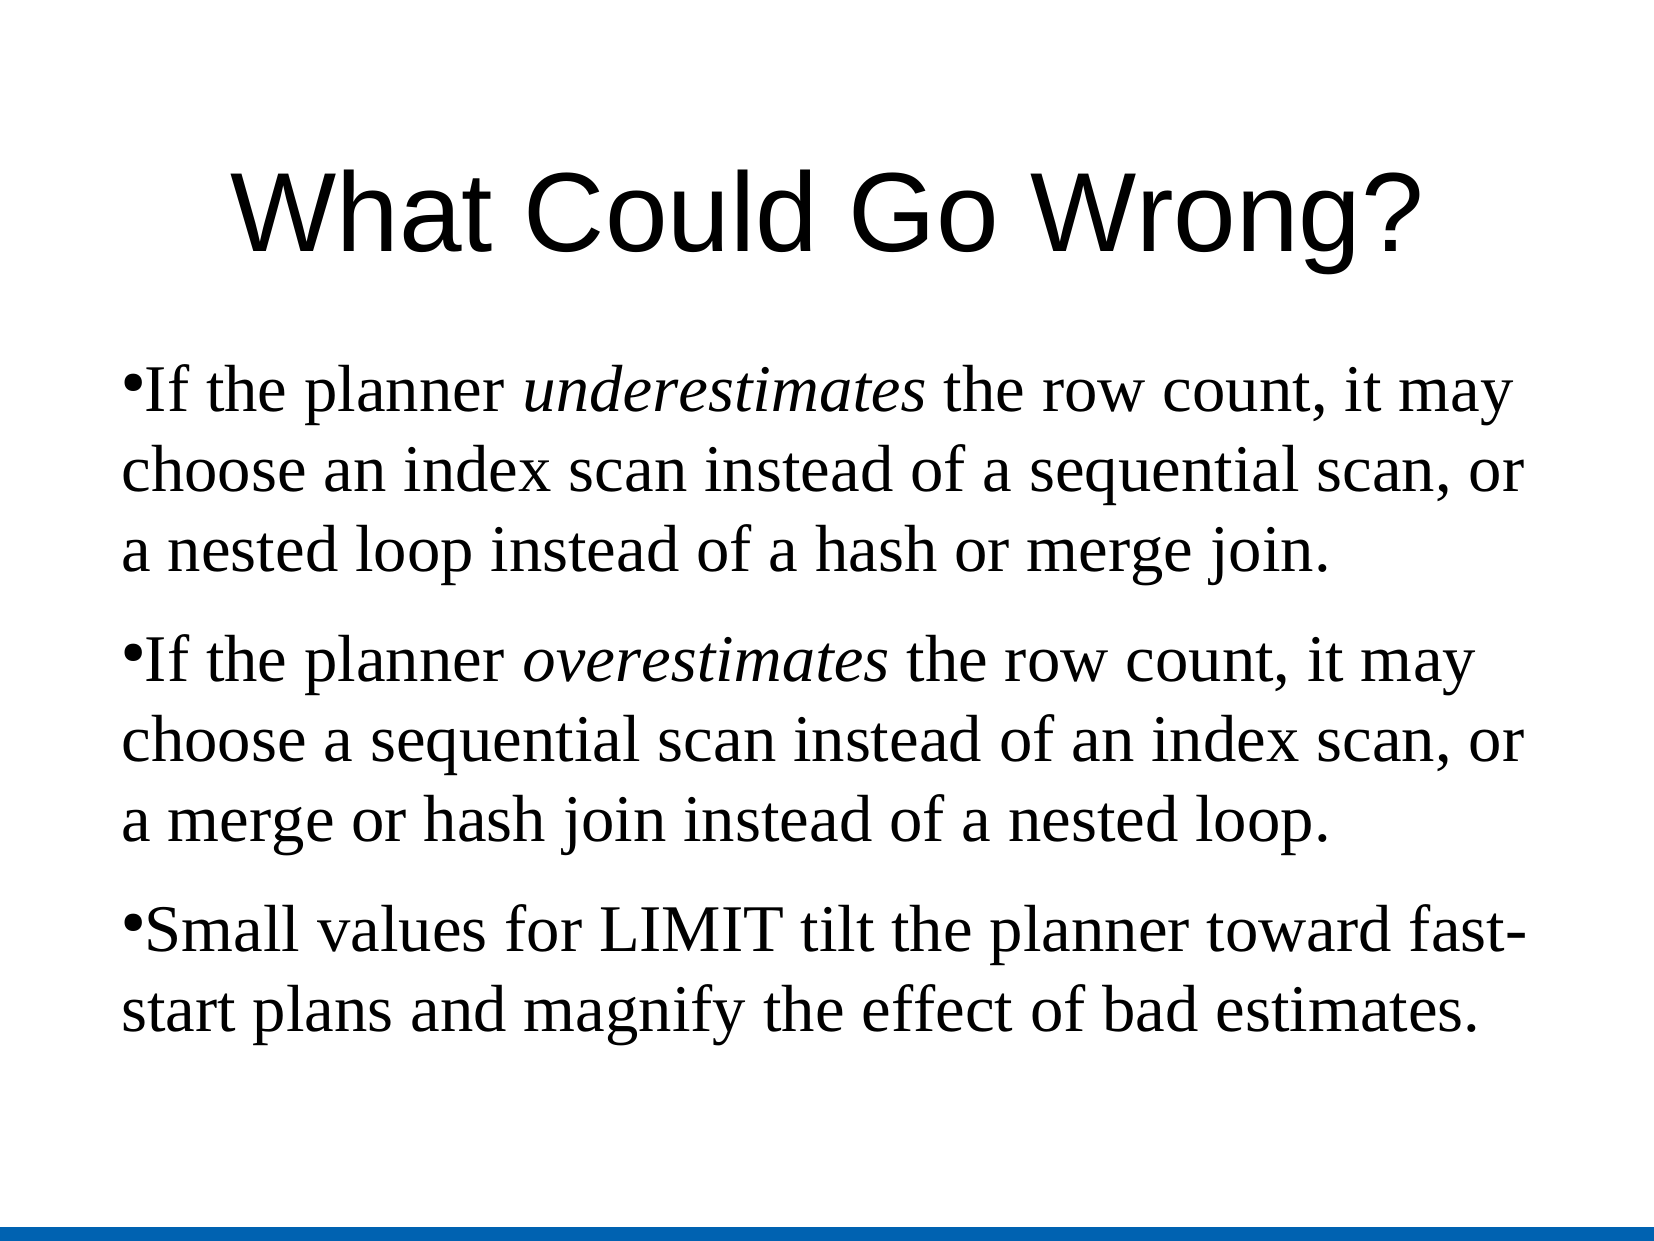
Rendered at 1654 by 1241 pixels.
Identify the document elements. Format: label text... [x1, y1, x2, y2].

title What Could Go Wrong? [121, 102, 1533, 311]
list If the planner underestimates the row count, it may choose an index scan instead of a sequential scan, or a nested loop instead of a hash or merge join. If the planner overestimates the row count, it may choose a sequential scan instead of an index scan, or a merge or hash join instead of a nested loop. Small values for LIMIT tilt the planner toward fast-start plans and magnify the effect of bad estimates. [121, 344, 1533, 1212]
